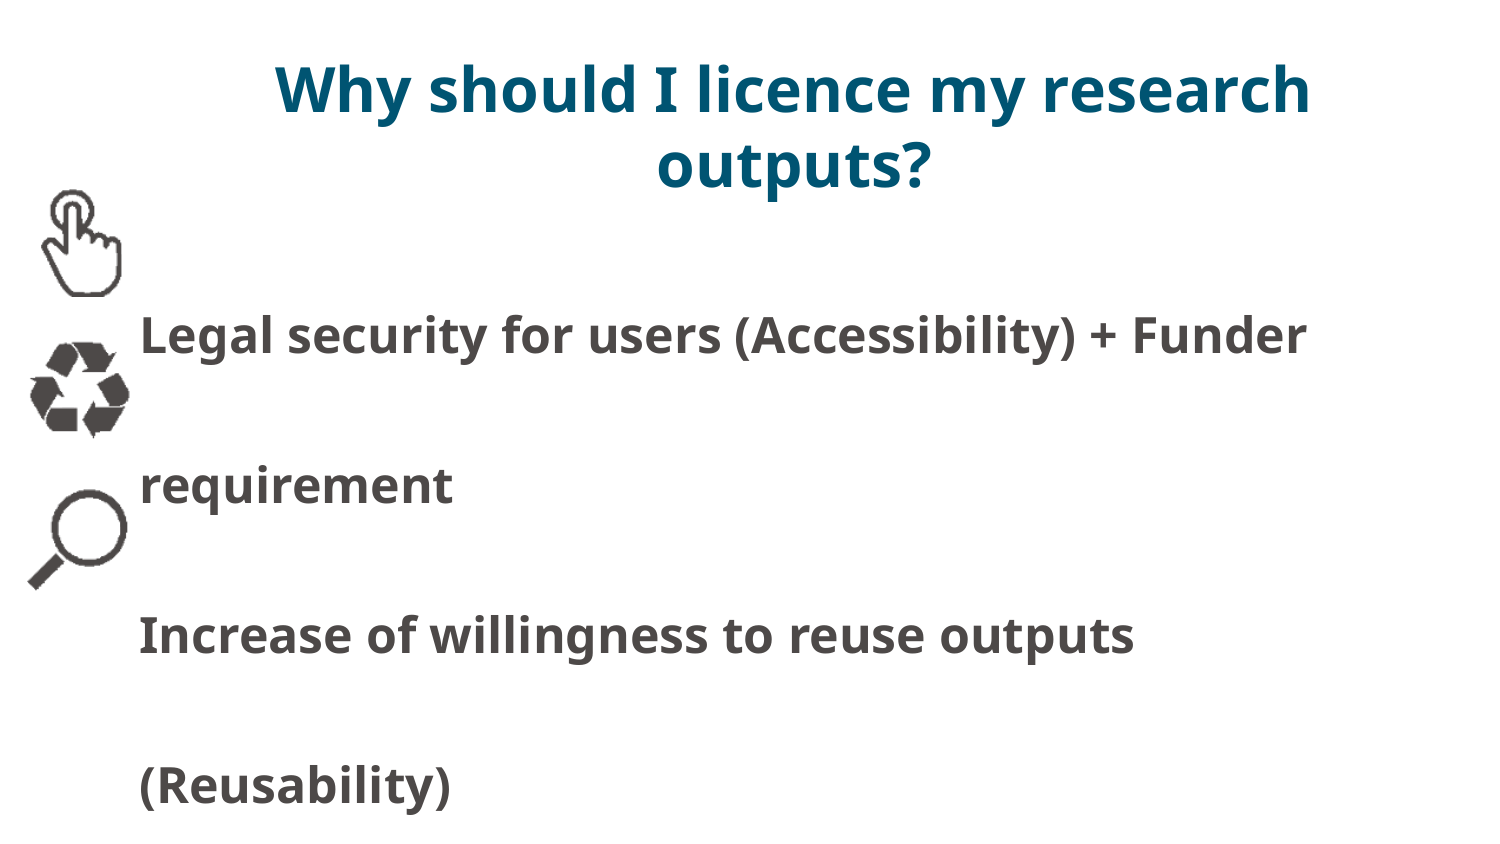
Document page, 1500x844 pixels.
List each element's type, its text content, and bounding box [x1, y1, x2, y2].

picture [26, 487, 132, 595]
text_box Why should I licence my research outputs? [170, 44, 1419, 159]
picture [26, 188, 132, 297]
picture [27, 332, 133, 443]
text_box Legal security for users (Accessibility) + Funder requirement Increase of willingness to reuse outputs (Reusability) Allows deposition/mirroring in 2nd databases (Findability) [128, 208, 1431, 837]
